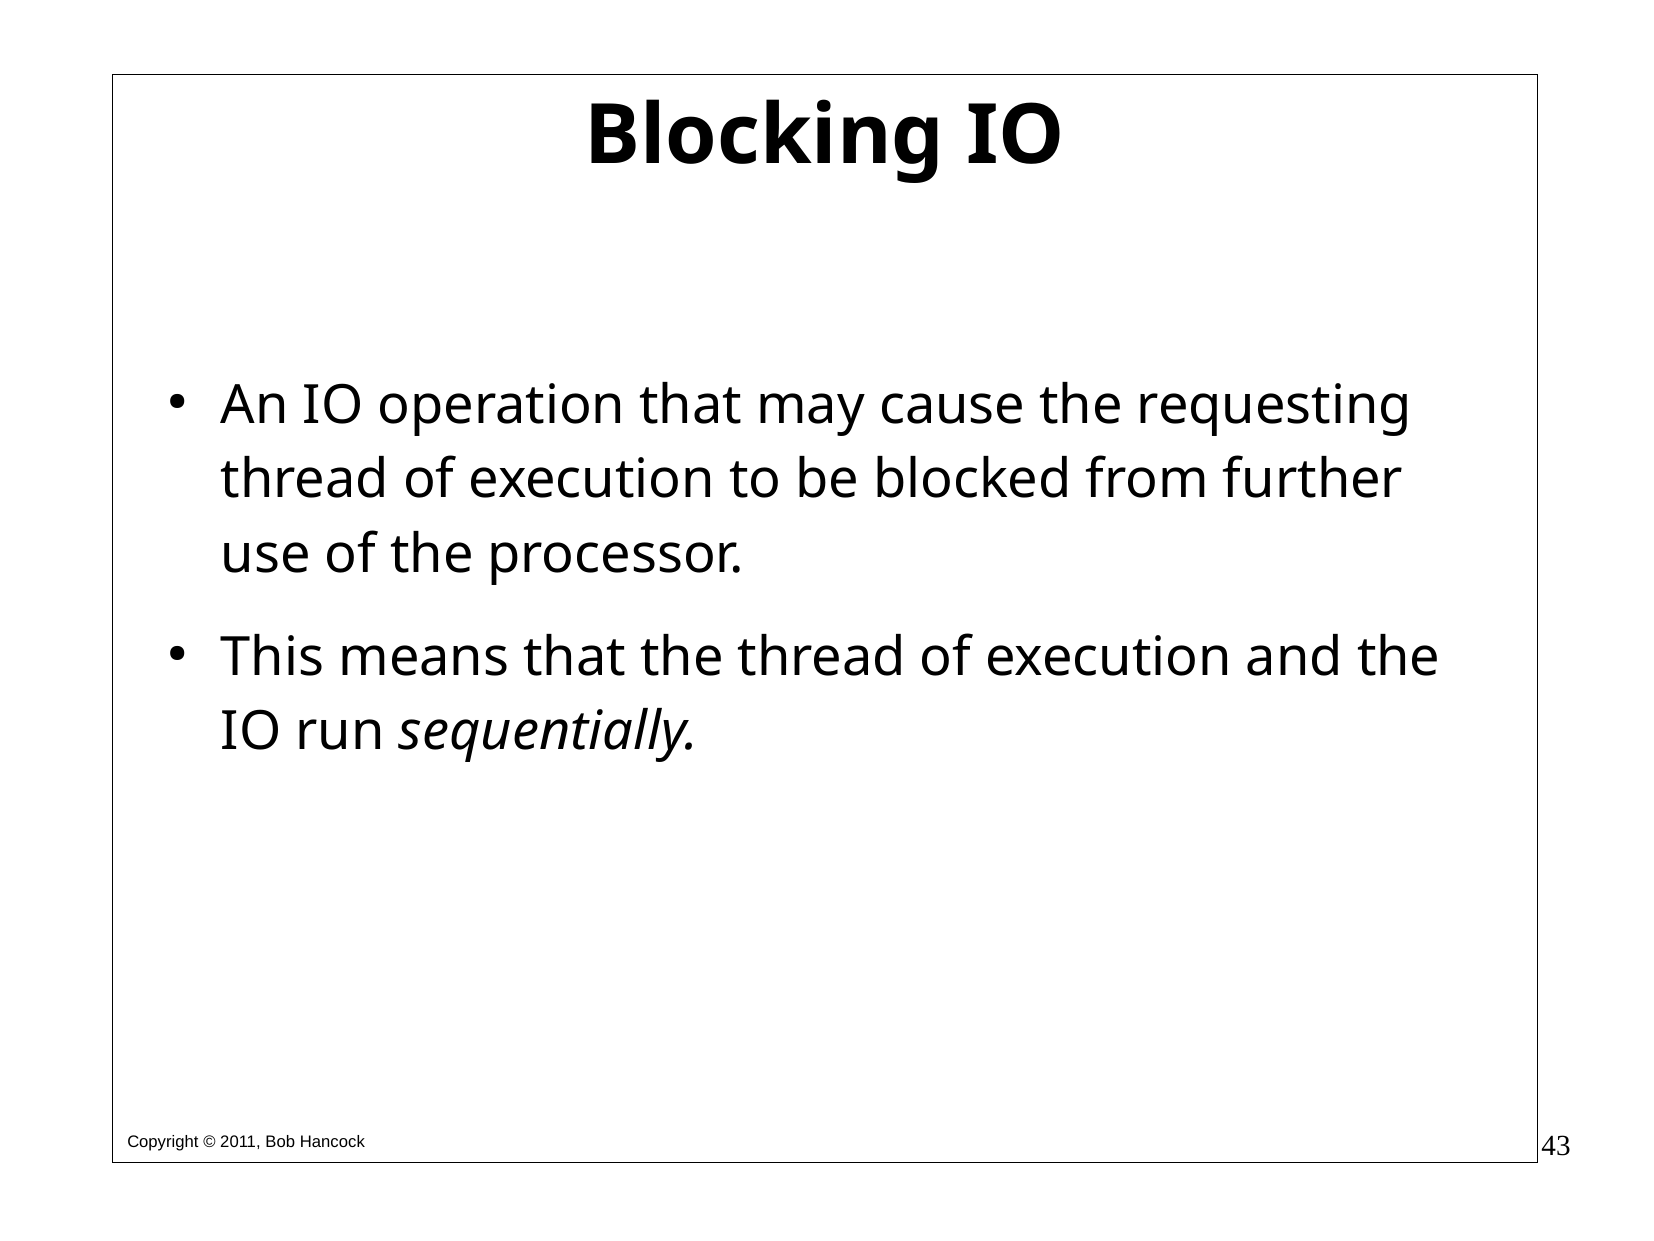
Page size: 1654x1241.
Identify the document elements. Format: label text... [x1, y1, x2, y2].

list An IO operation that may cause the requesting thread of execution to be blocked from further use of the processor. This means that the thread of execution and the IO run sequentially. [150, 262, 1501, 1126]
text_box Copyright © 2011, Bob Hancock [112, 1125, 381, 1159]
title Blocking IO [112, 75, 1538, 188]
